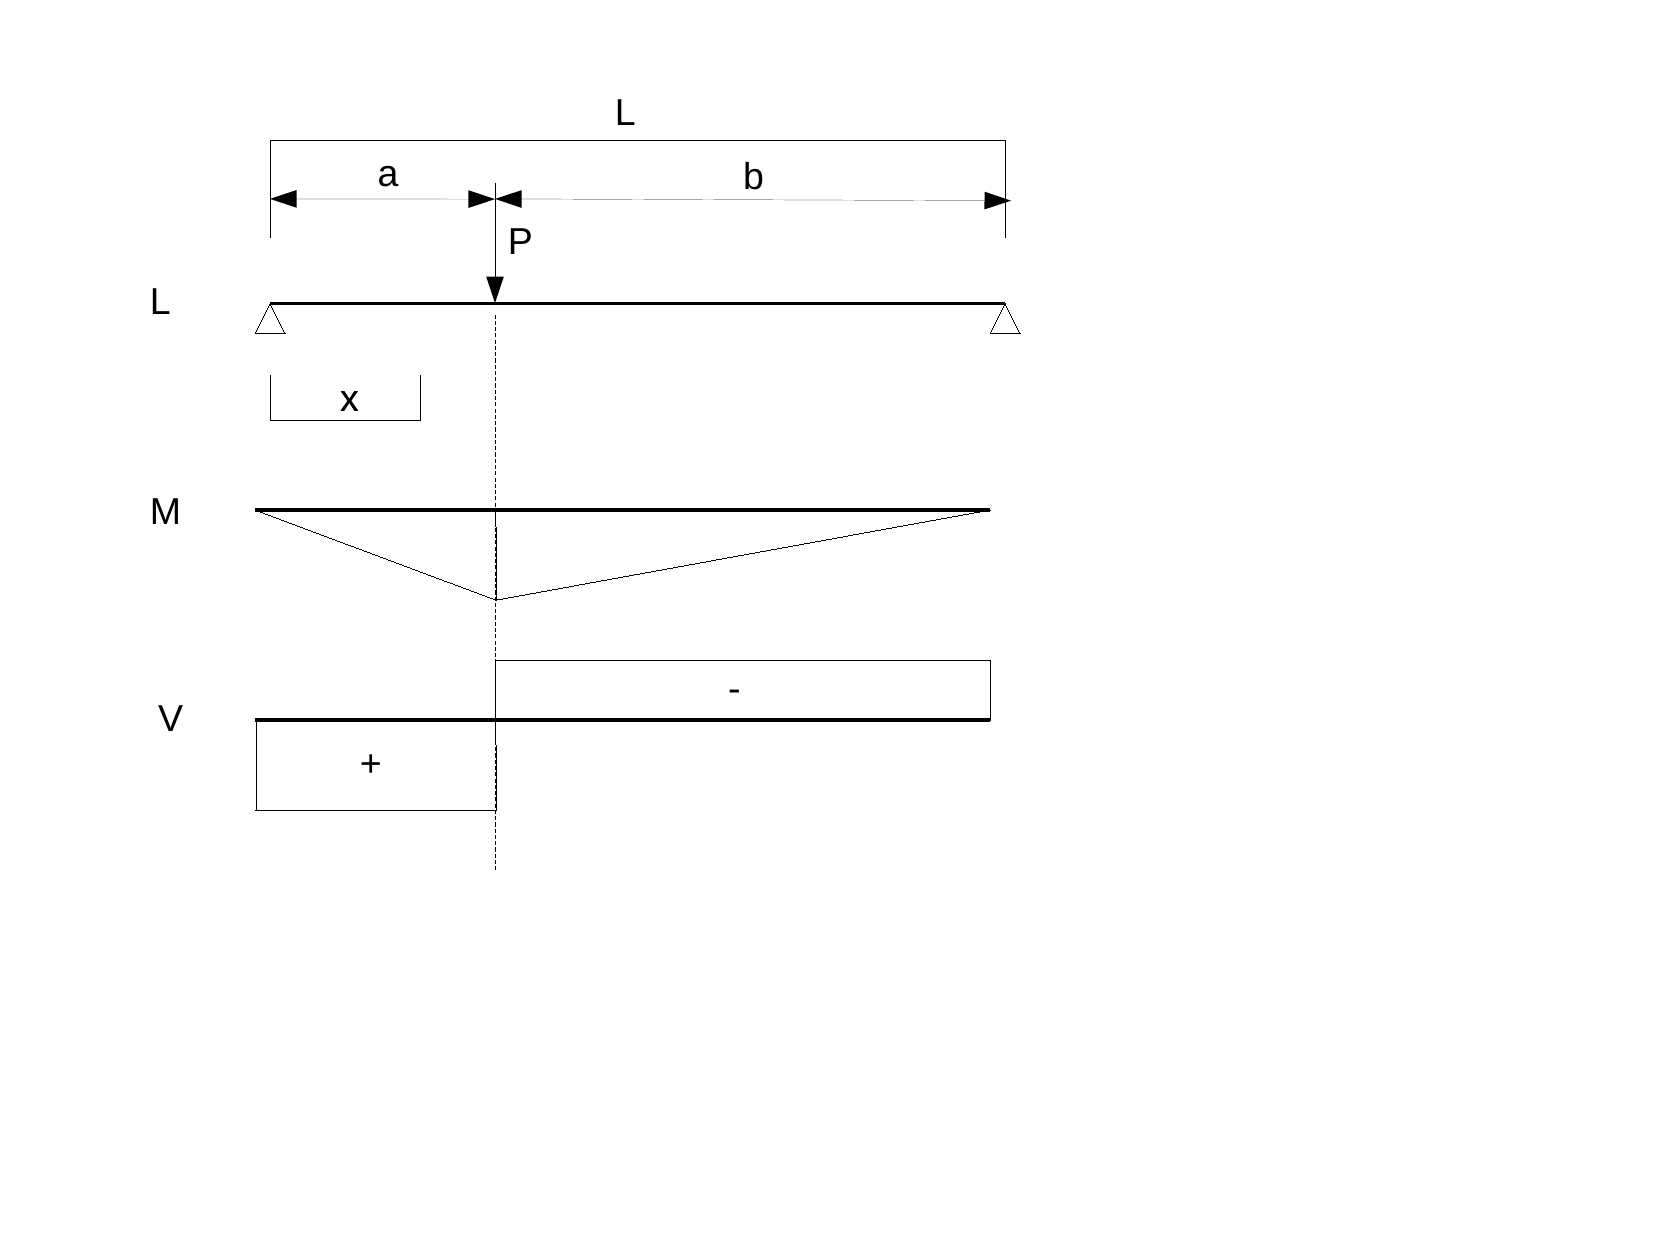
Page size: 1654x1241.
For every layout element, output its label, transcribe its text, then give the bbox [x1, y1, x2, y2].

text_box a [362, 145, 430, 203]
text_box L [600, 83, 760, 140]
text_box M [135, 483, 202, 541]
text_box L [135, 273, 202, 331]
text_box - [713, 660, 781, 717]
text_box V [143, 690, 211, 747]
text_box + [345, 735, 412, 792]
text_box [990, 303, 1021, 334]
text_box P [493, 212, 560, 270]
text_box [255, 303, 286, 334]
text_box b [728, 148, 796, 206]
text_box x [325, 369, 393, 427]
